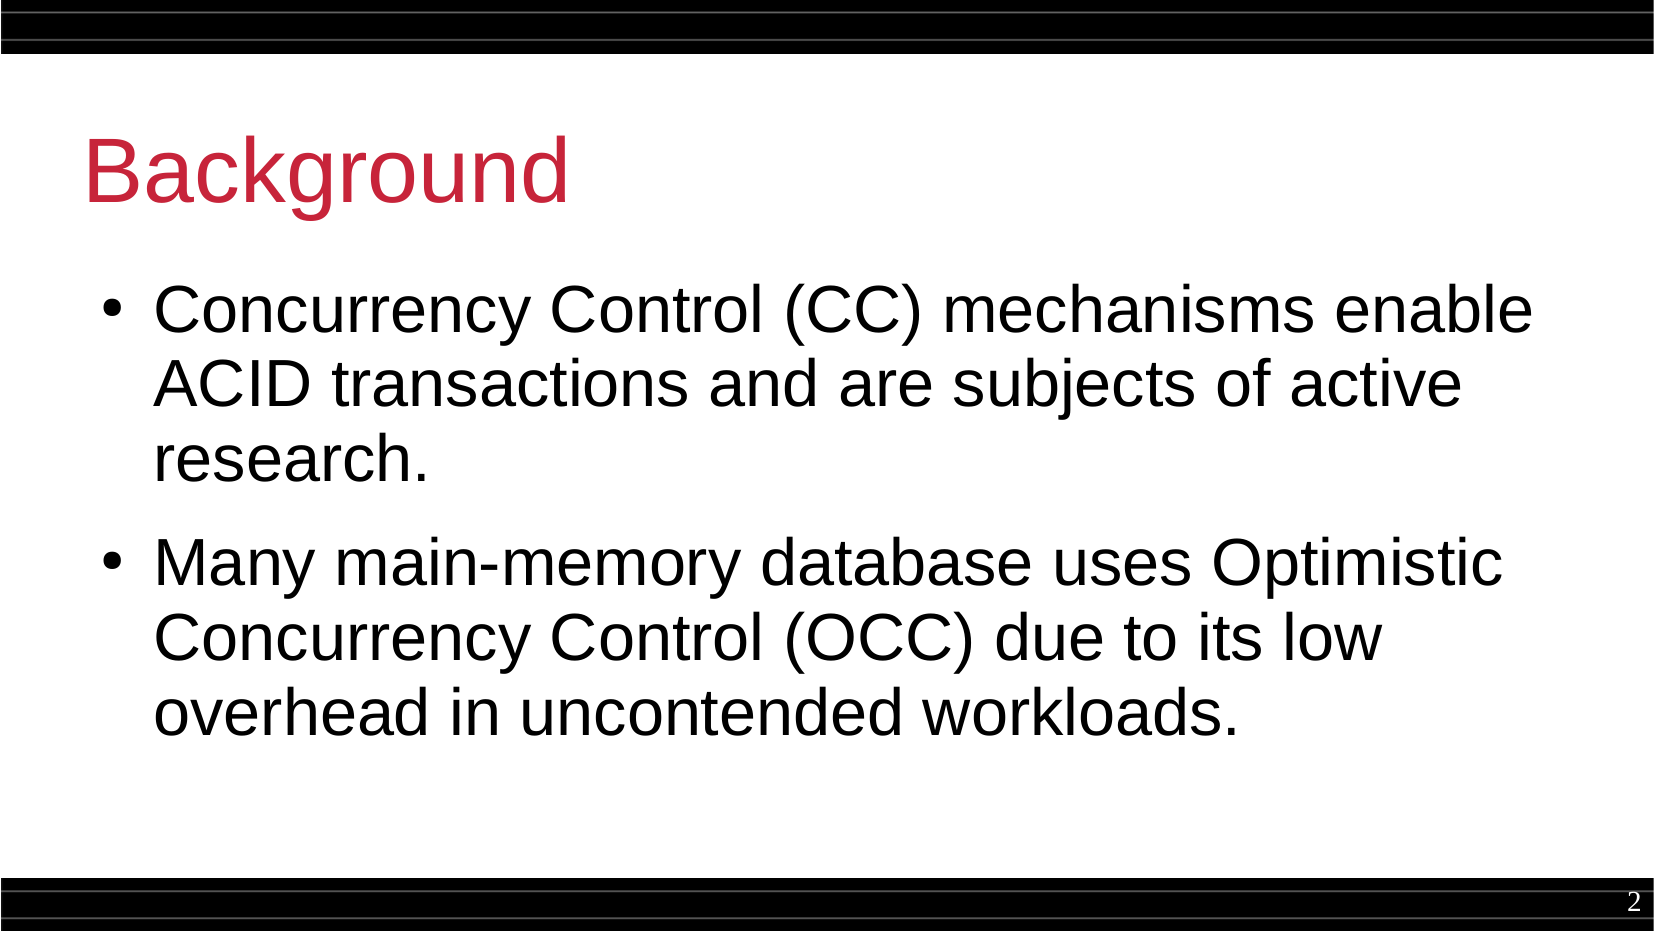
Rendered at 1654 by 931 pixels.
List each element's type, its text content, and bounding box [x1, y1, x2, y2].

title Background [82, 92, 1571, 249]
picture [1, 0, 1654, 54]
picture [1, 878, 1654, 931]
list Concurrency Control (CC) mechanisms enable ACID transactions and are subjects of active research. Many main-memory database uses Optimistic Concurrency Control (OCC) due to its low overhead in uncontended workloads. [82, 271, 1571, 851]
